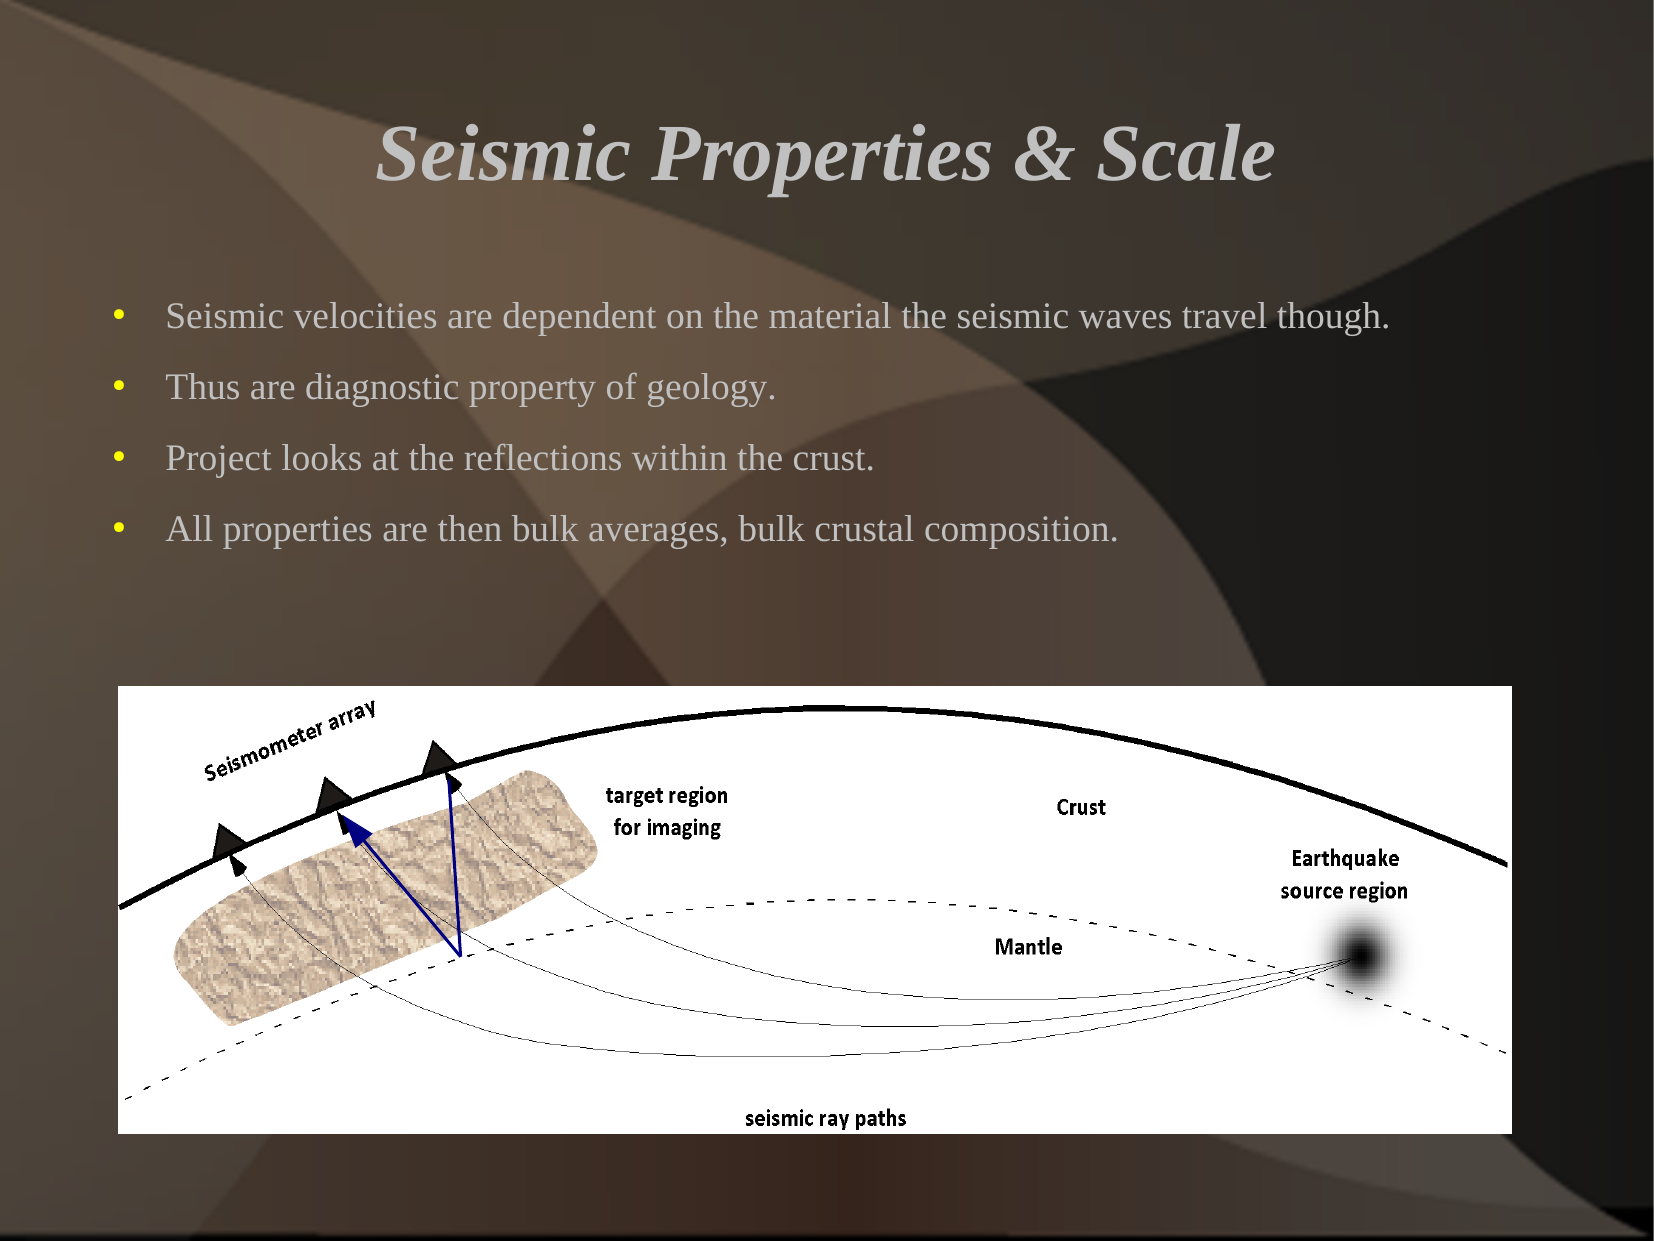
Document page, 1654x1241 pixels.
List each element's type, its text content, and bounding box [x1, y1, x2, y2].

list Seismic velocities are dependent on the material the seismic waves travel though. Thus are diagnostic property of geology. Project looks at the reflections within the crust. All properties are then bulk averages, bulk crustal composition. [94, 295, 1560, 1099]
picture [0, 0, 1654, 1241]
title Seismic Properties & Scale [82, 49, 1571, 257]
